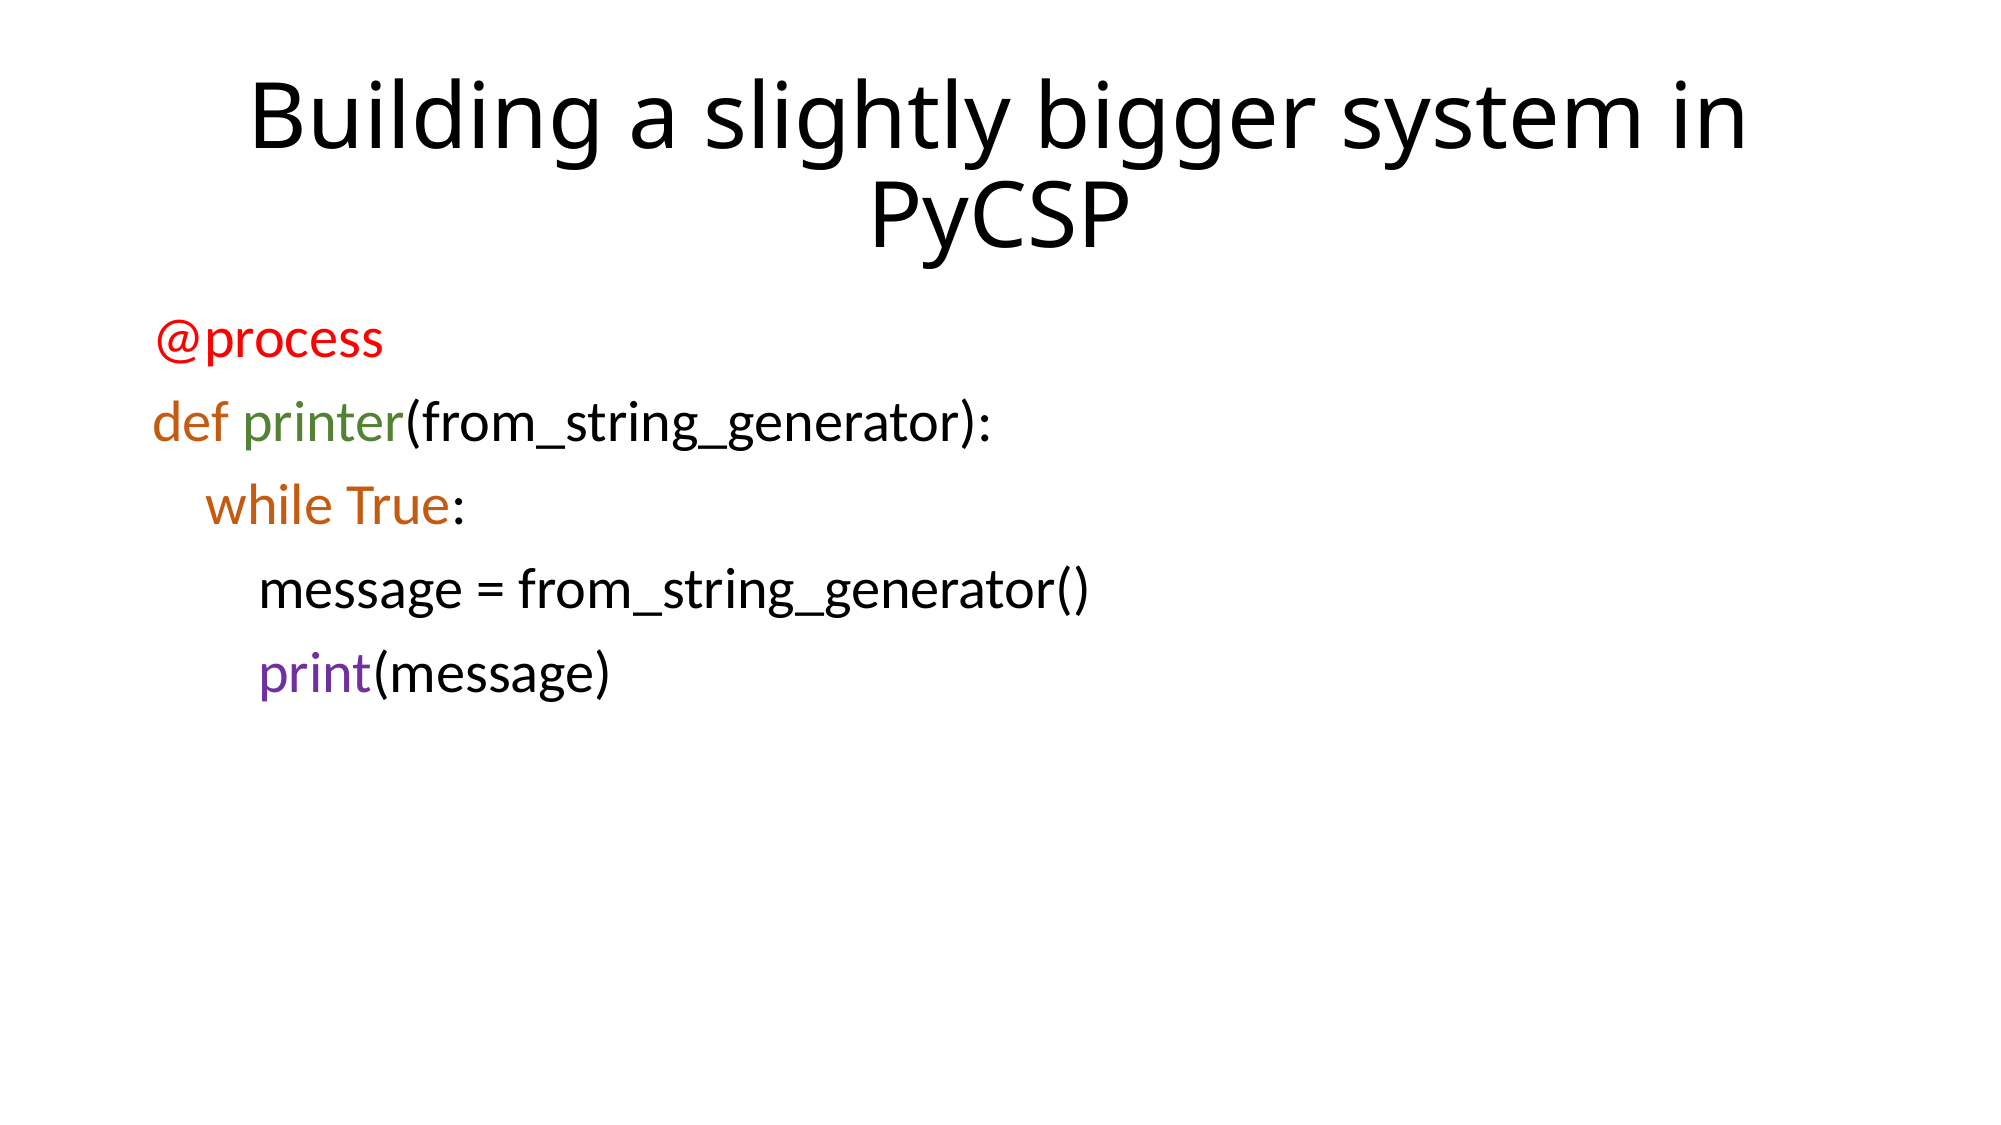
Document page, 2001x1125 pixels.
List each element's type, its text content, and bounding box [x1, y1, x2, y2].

list @process def printer(from_string_generator): while True: message = from_string_generator() print(message) [137, 299, 1863, 1014]
title Building a slightly bigger system in PyCSP [137, 59, 1863, 278]
